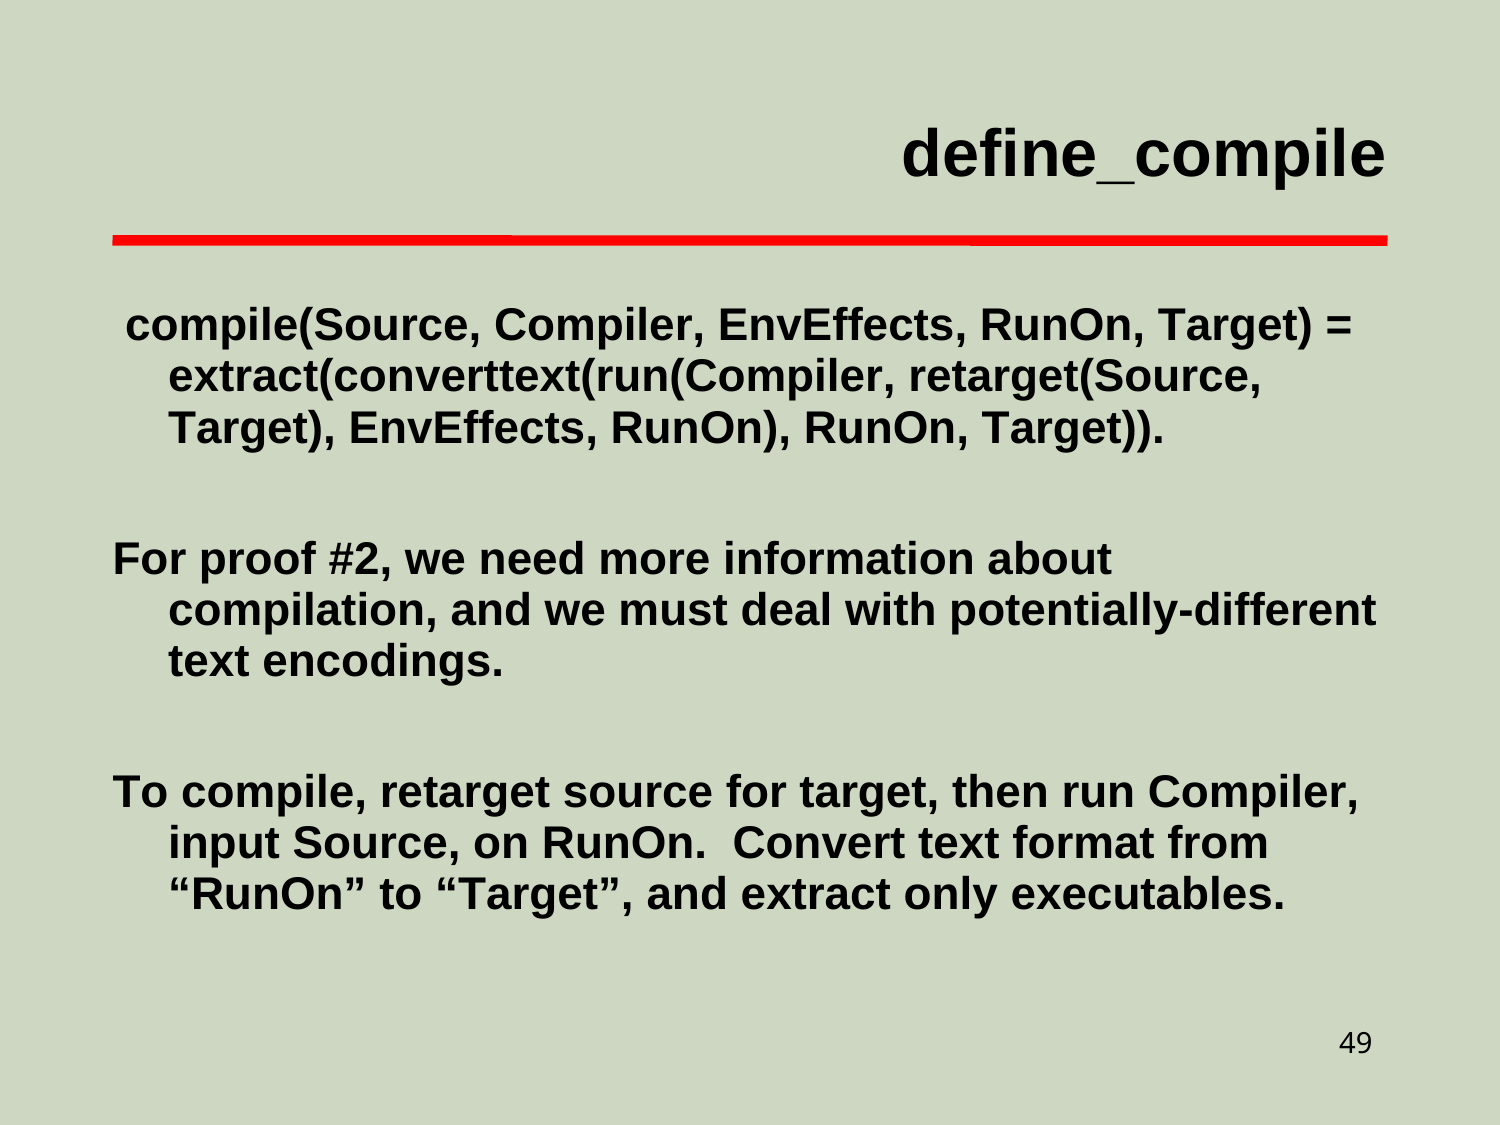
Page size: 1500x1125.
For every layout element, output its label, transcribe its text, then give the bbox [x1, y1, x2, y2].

title define_compile [124, 117, 1387, 192]
list compile(Source, Compiler, EnvEffects, RunOn, Target) = extract(converttext(run(Compiler, retarget(Source, Target), EnvEffects, RunOn), RunOn, Target)). For proof #2, we need more information about compilation, and we must deal with potentially-different text encodings. To compile, retarget source for target, then run Compiler, input Source, on RunOn. Convert text format from “RunOn” to “Target”, and extract only executables. [112, 299, 1387, 1099]
